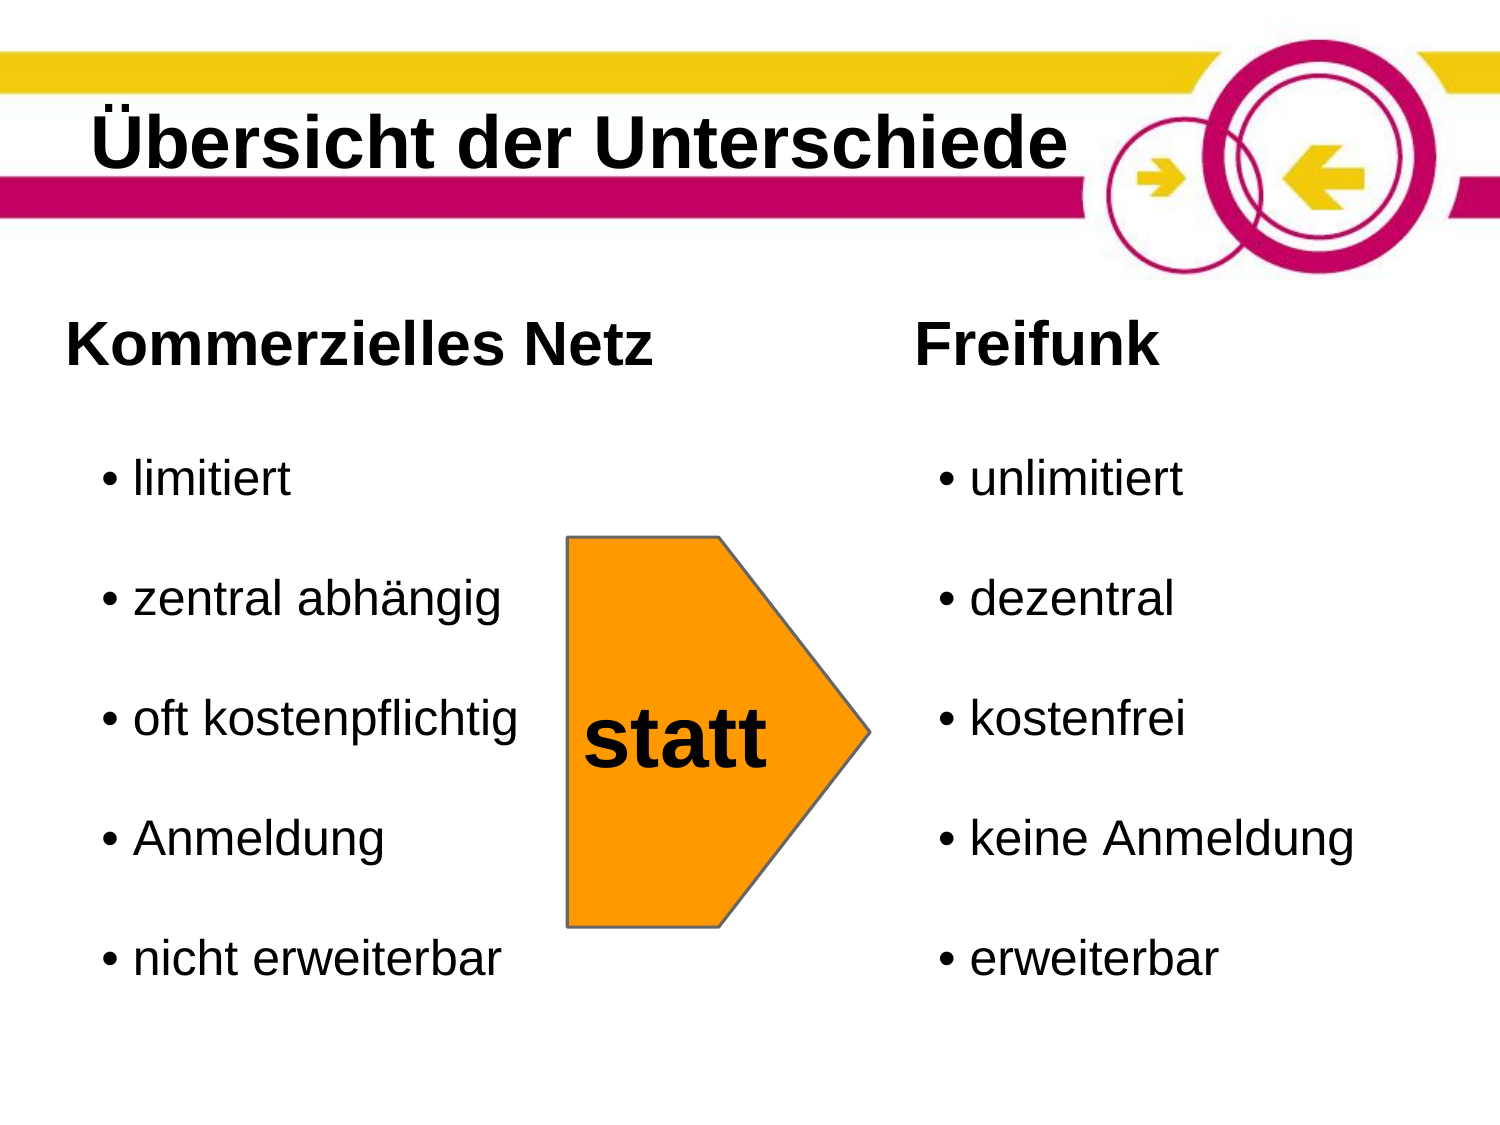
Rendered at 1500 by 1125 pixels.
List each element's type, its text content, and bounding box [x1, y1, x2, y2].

text_box Übersicht der Unterschiede [75, 11, 1425, 200]
text_box • unlimitiert • dezentral • kostenfrei • keine Anmeldung • erweiterbar [923, 430, 1472, 1060]
text_box statt [567, 537, 871, 928]
text_box • limitiert • zentral abhängig • oft kostenpflichtig • Anmeldung • nicht erweiterbar [86, 430, 680, 1060]
text_box Kommerzielles Netz Freifunk [51, 288, 1251, 416]
